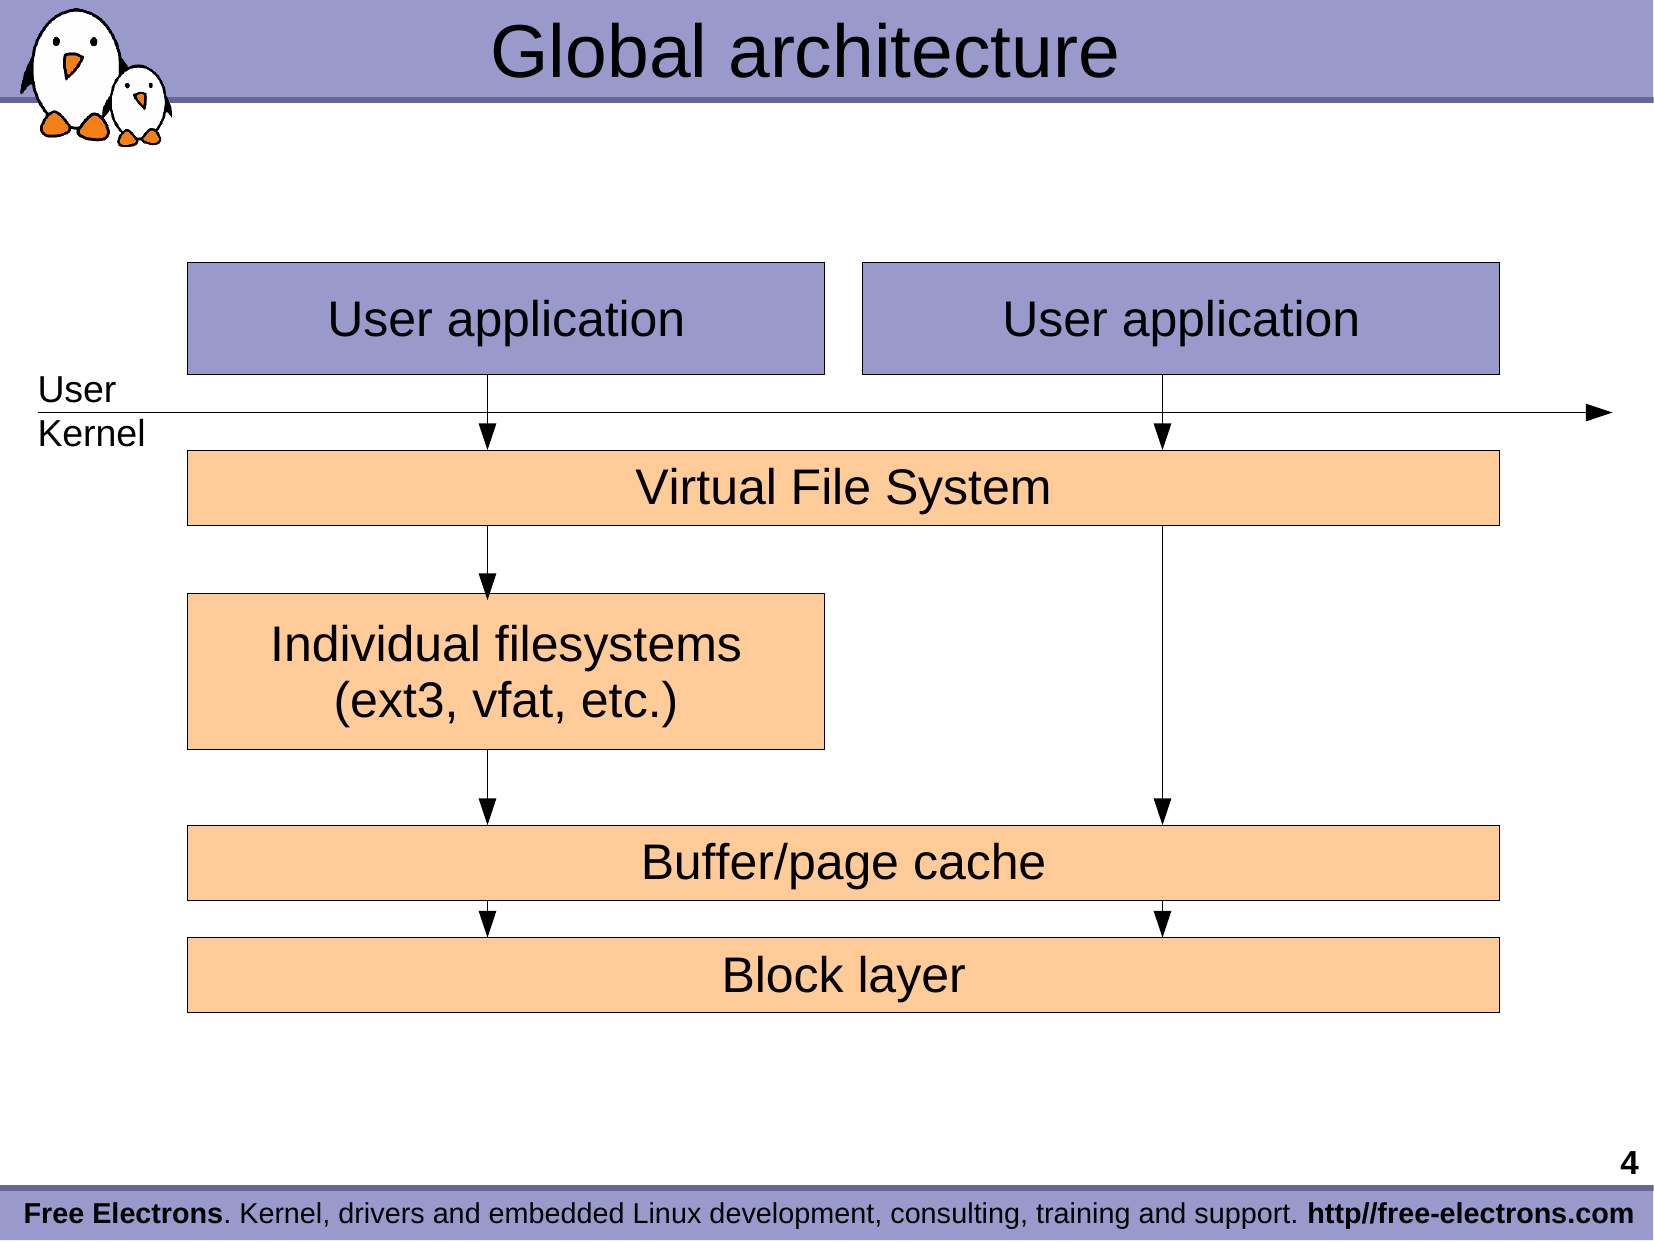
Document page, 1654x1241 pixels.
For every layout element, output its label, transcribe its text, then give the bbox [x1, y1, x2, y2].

text_box User application [187, 262, 825, 375]
text_box Block layer [187, 937, 1500, 1013]
text_box Virtual File System [187, 450, 1500, 526]
title Global architecture [60, 0, 1551, 103]
text_box Kernel [37, 416, 376, 460]
text_box User application [862, 262, 1500, 375]
picture [20, 8, 172, 147]
text_box Individual filesystems (ext3, vfat, etc.) [187, 593, 825, 750]
text_box Buffer/page cache [187, 825, 1500, 901]
text_box User [37, 368, 376, 416]
